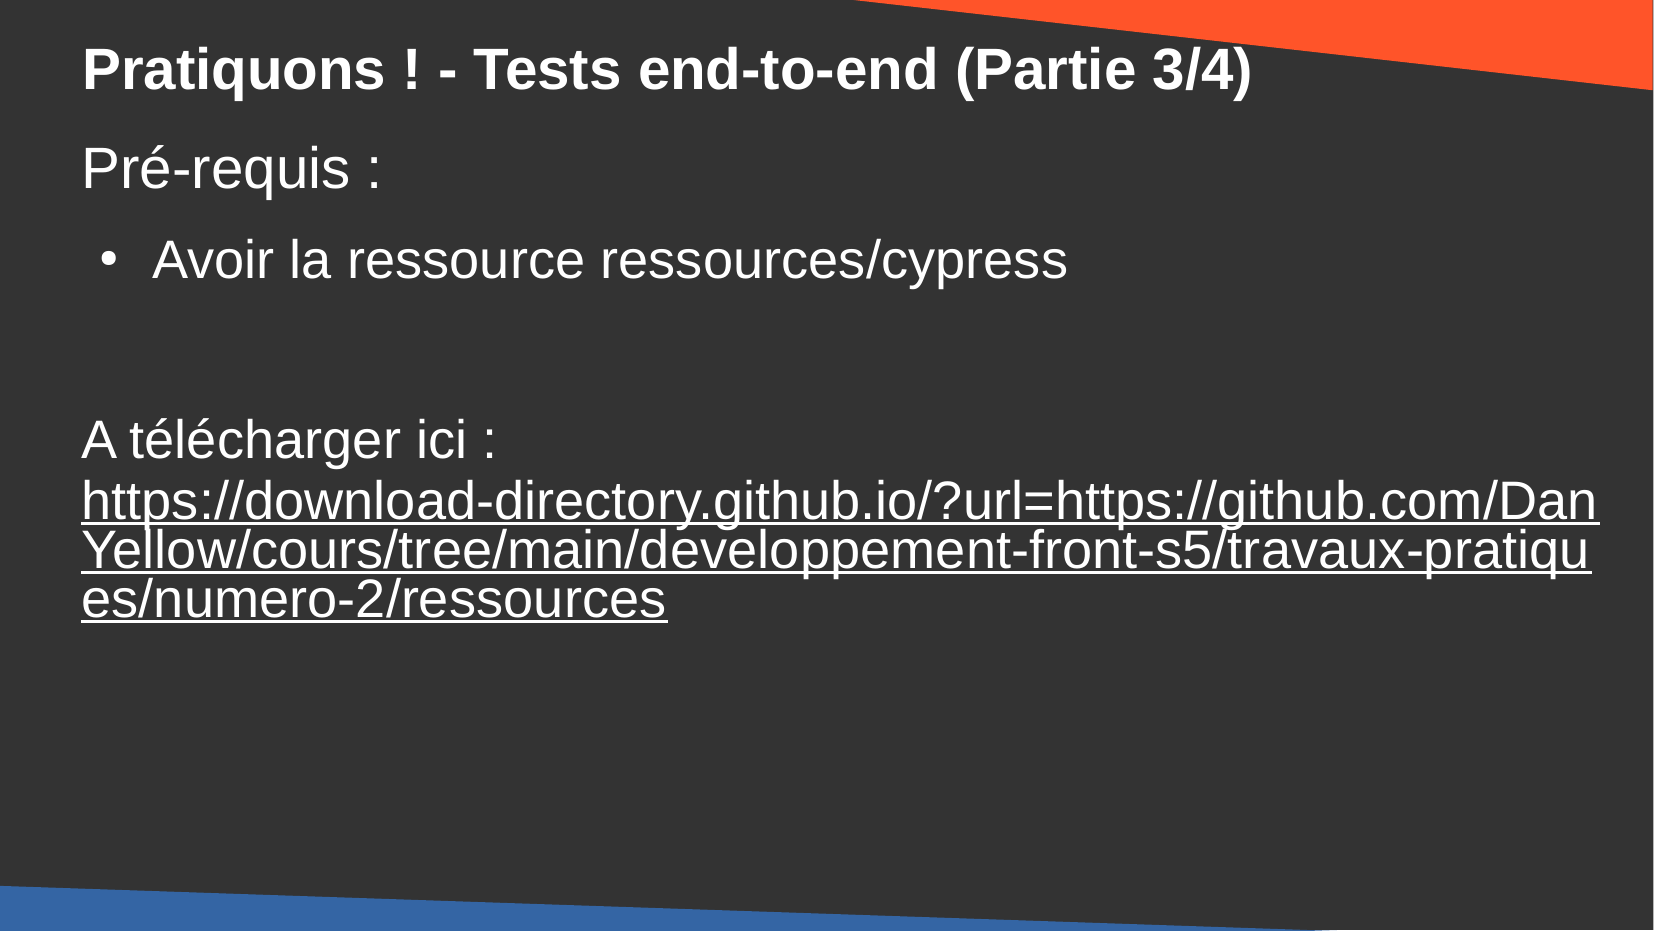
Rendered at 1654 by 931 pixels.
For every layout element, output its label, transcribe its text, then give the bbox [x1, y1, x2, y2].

text_box [853, 0, 1653, 91]
list Pré-requis : Avoir la ressource ressources/cypress A télécharger ici : https://download-directory.github.io/?url=https://github.com/DanYellow/cours/tree/main/developpement-front-s5/travaux-pratiques/numero-2/ressources [81, 135, 1621, 662]
text_box [0, 885, 1337, 931]
title Pratiquons ! - Tests end-to-end (Partie 3/4) [82, 37, 1571, 114]
